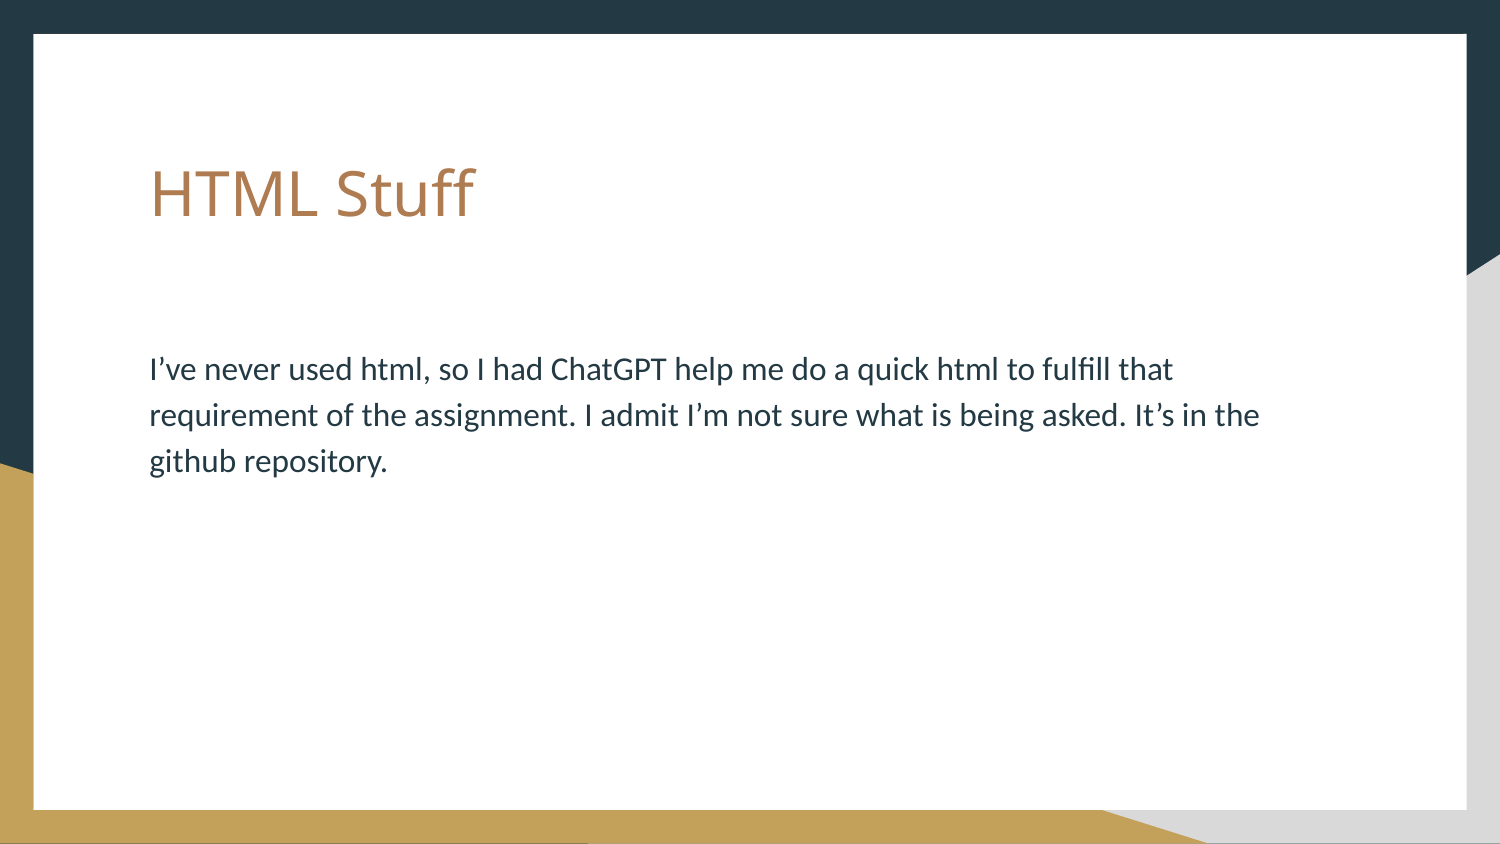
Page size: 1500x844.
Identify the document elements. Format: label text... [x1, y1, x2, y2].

list I’ve never used html, so I had ChatGPT help me do a quick html to fulfill that requirement of the assignment. I admit I’m not sure what is being asked. It’s in the github repository. [134, 326, 1366, 729]
title HTML Stuff [134, 138, 1366, 296]
